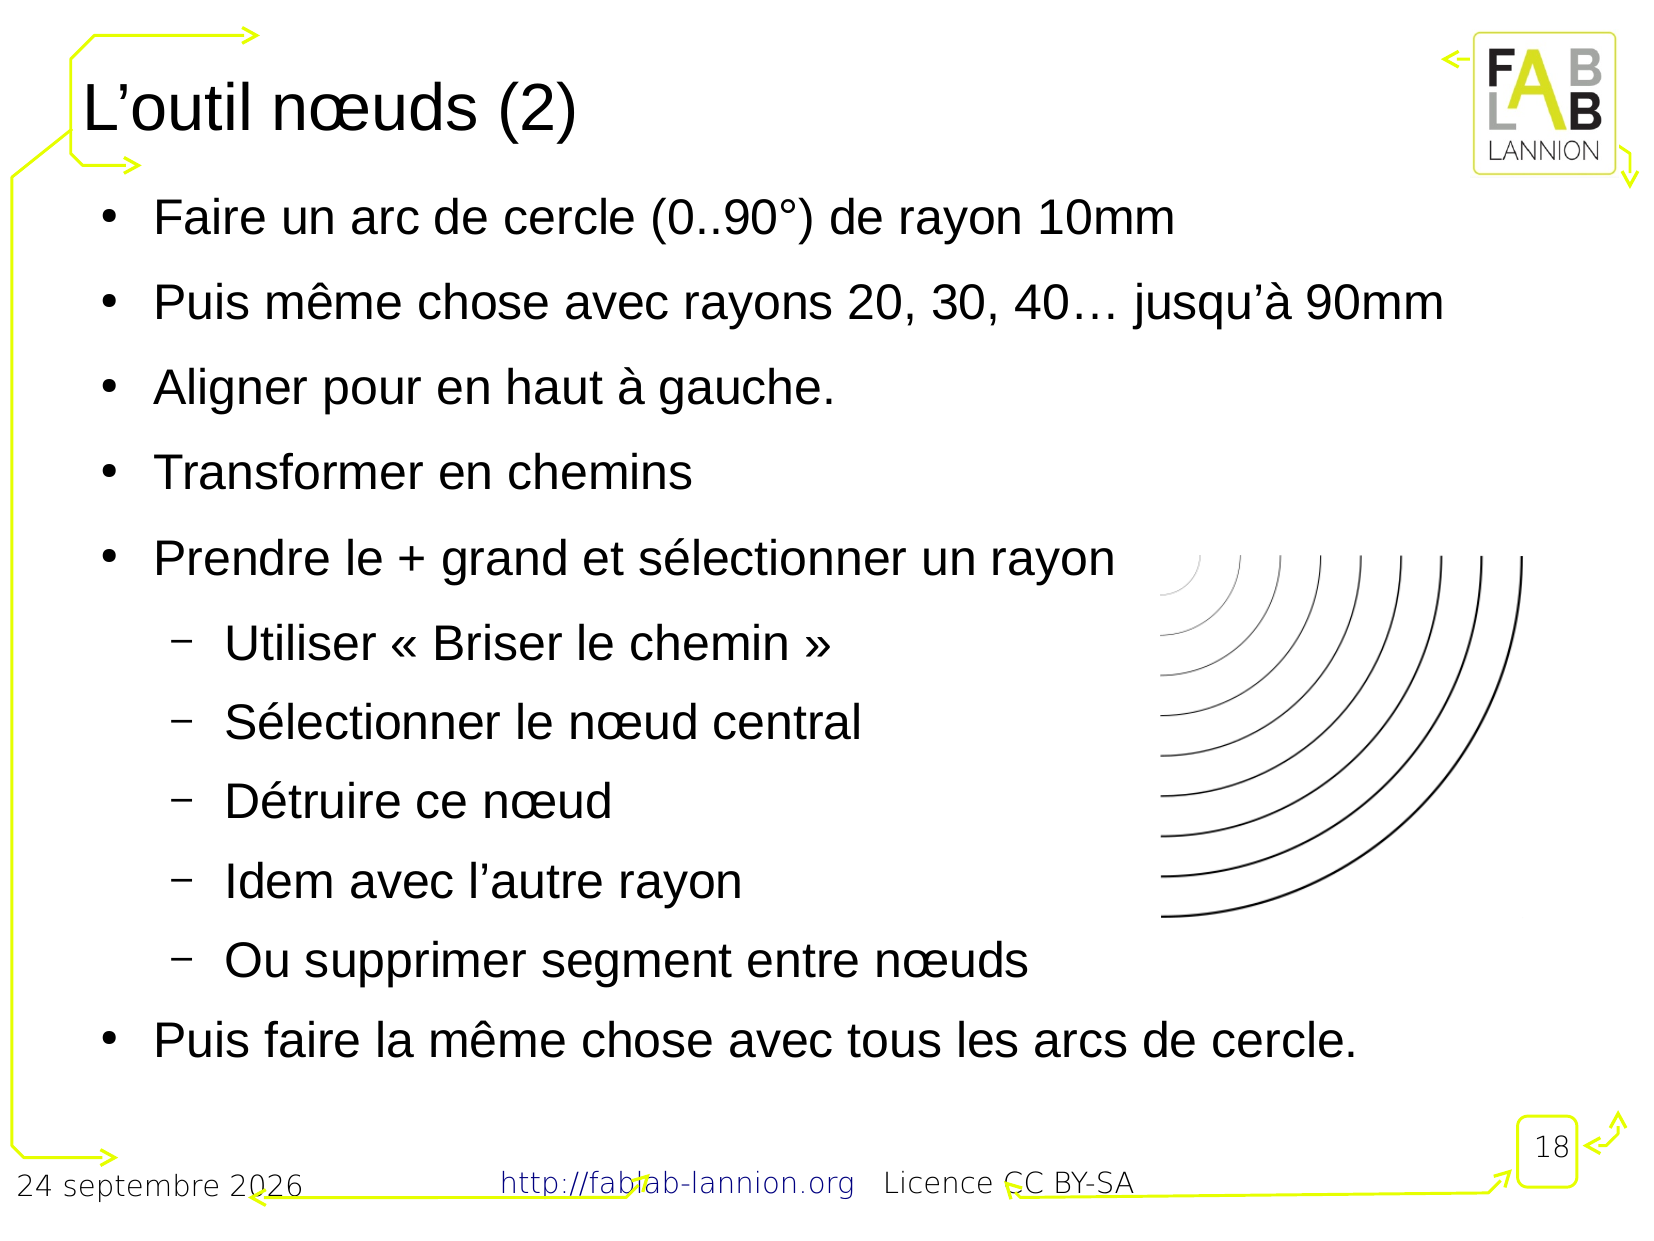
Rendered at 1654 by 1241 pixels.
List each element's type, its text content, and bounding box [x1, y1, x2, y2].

list Faire un arc de cercle (0..90°) de rayon 10mm Puis même chose avec rayons 20, 30, 40… jusqu’à 90mm Aligner pour en haut à gauche. Transformer en chemins Prendre le + grand et sélectionner un rayon Utiliser « Briser le chemin » Sélectionner le nœud central Détruire ce nœud Idem avec l’autre rayon Ou supprimer segment entre nœuds Puis faire la même chose avec tous les arcs de cercle. [82, 188, 1571, 998]
picture [1470, 29, 1619, 178]
title L’outil nœuds (2) [82, 49, 1441, 166]
picture [1160, 555, 1524, 919]
